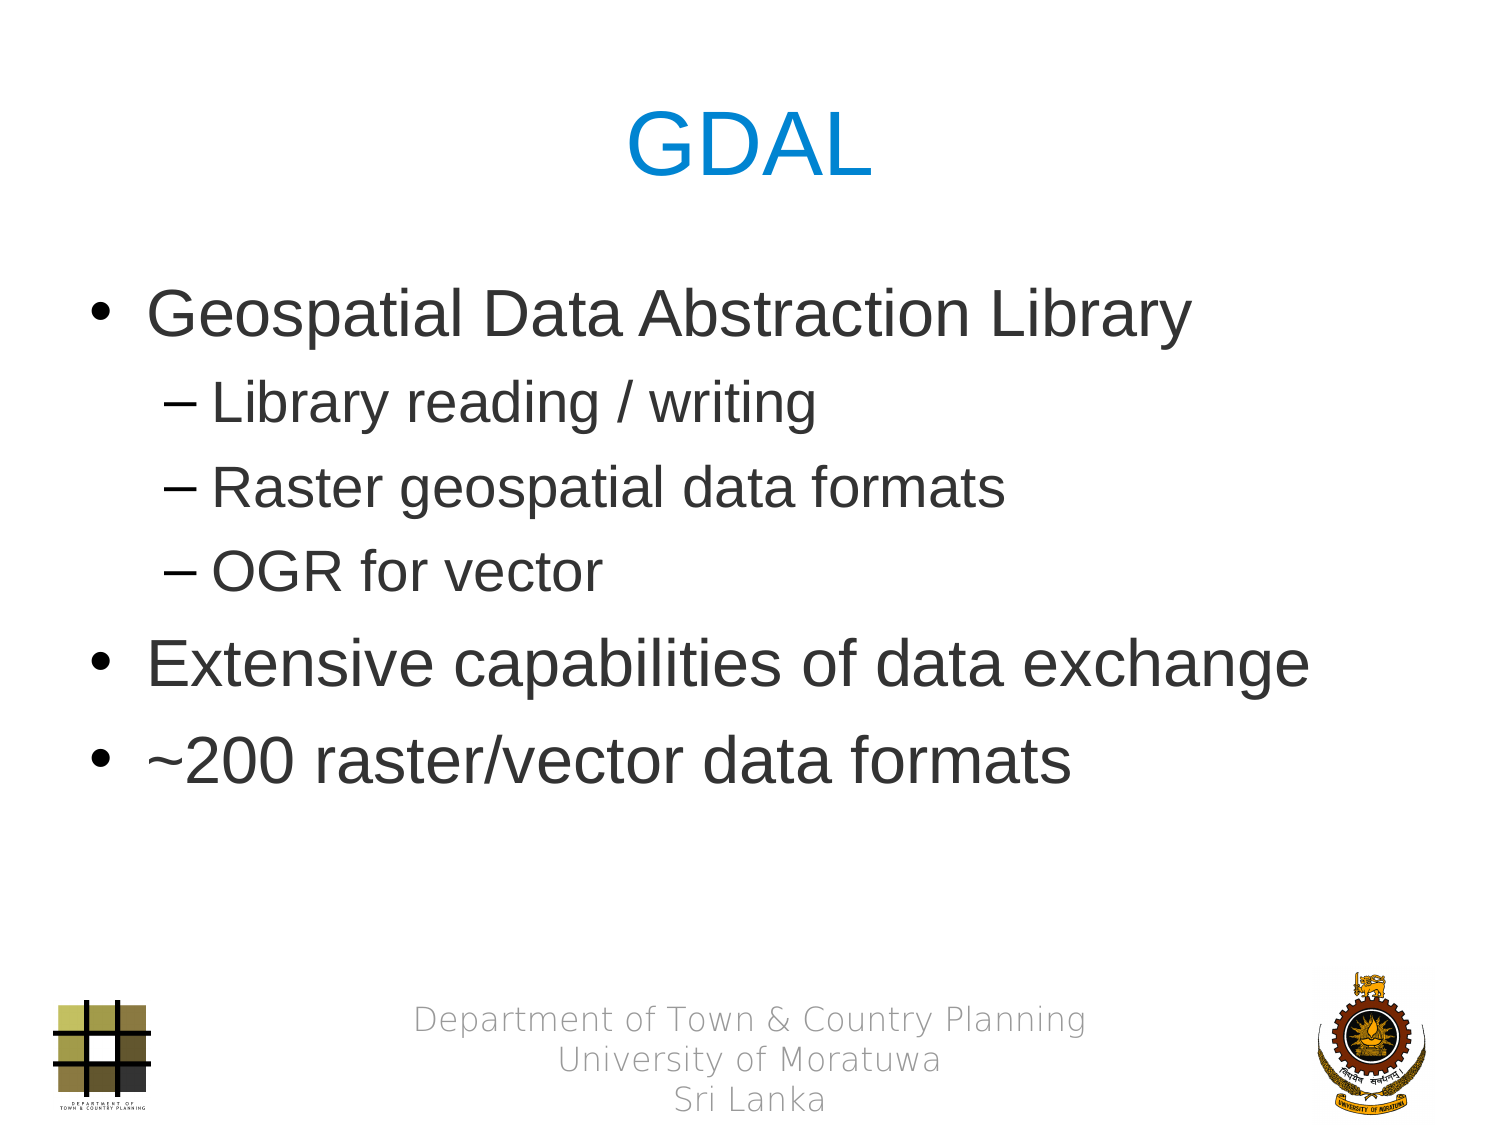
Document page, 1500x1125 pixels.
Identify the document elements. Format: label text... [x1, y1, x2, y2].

list Geospatial Data Abstraction Library Library reading / writing Raster geospatial data formats OGR for vector Extensive capabilities of data exchange ~200 raster/vector data formats [75, 262, 1426, 916]
picture [1312, 966, 1435, 1125]
picture [53, 1000, 151, 1110]
title GDAL [75, 45, 1426, 233]
